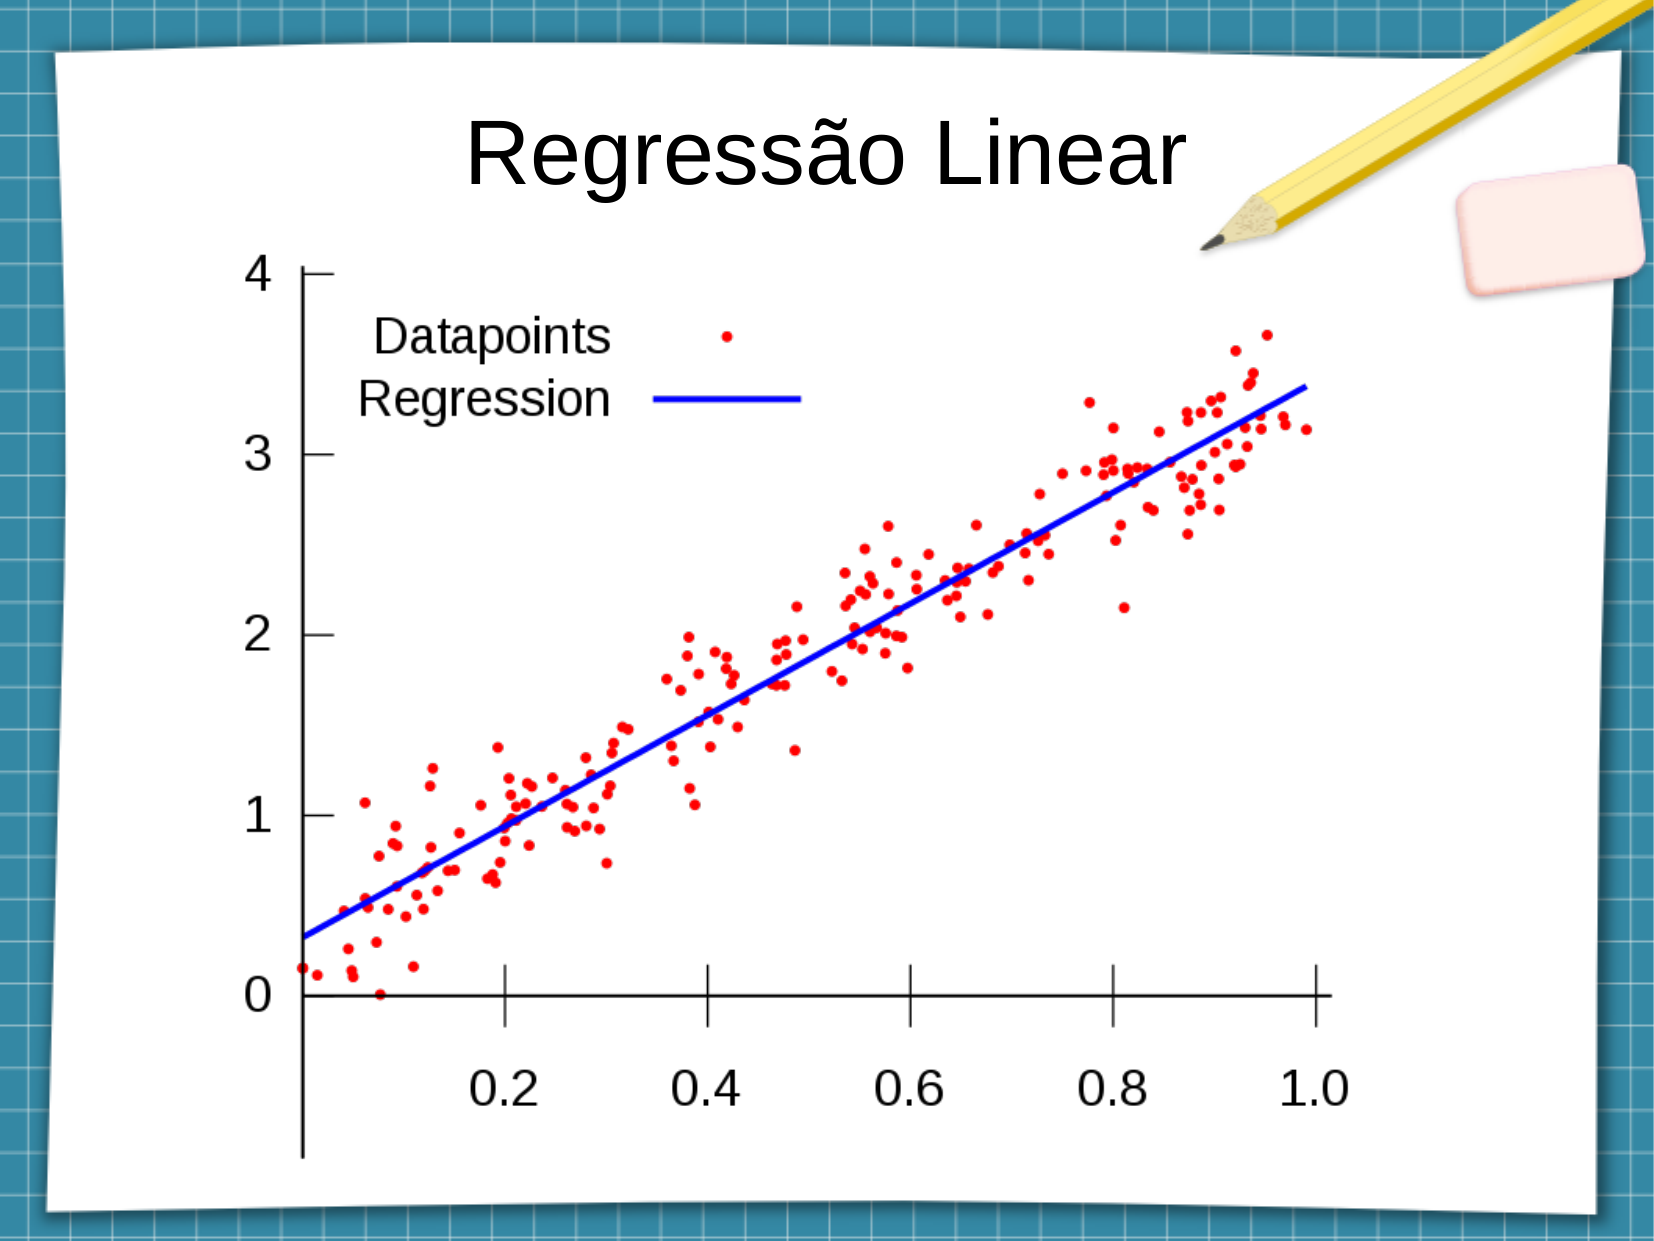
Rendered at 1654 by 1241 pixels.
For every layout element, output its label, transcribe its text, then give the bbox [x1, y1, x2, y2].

title Regressão Linear [82, 49, 1571, 257]
picture [0, 0, 1654, 1241]
